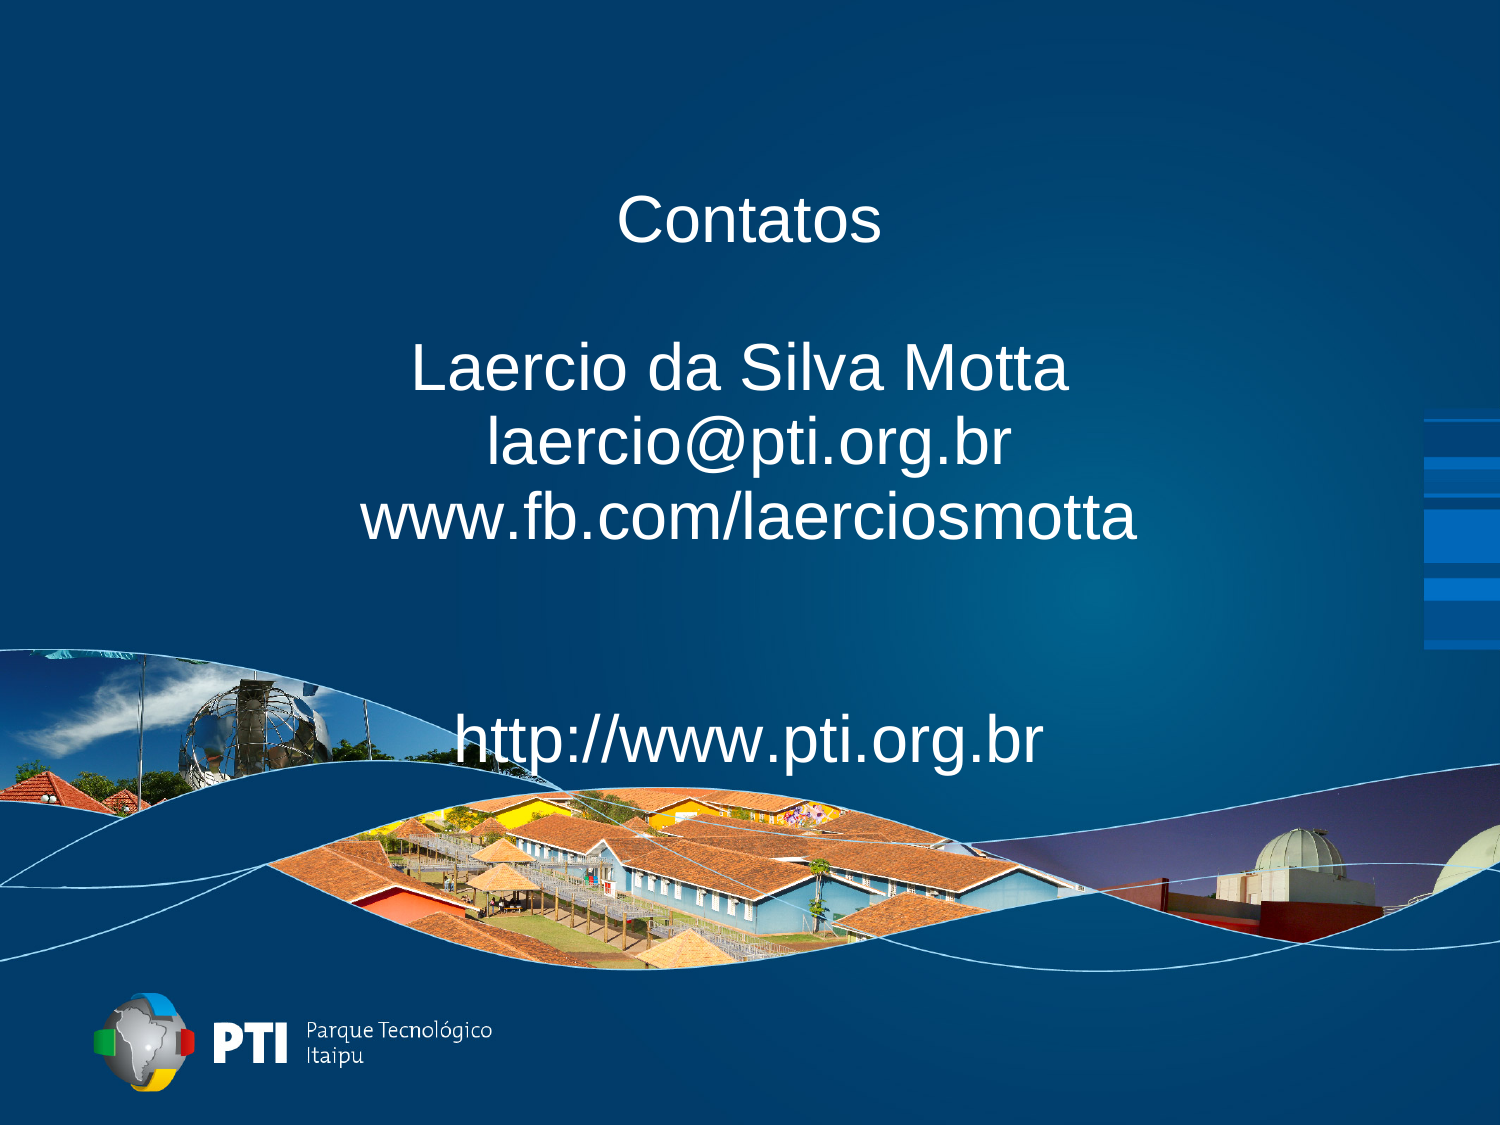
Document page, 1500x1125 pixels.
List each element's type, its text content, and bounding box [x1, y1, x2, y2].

picture [0, 0, 1500, 1125]
text_box Contatos Laercio da Silva Motta laercio@pti.org.br www.fb.com/laerciosmotta http://www.pti.org.br [75, 44, 1424, 916]
